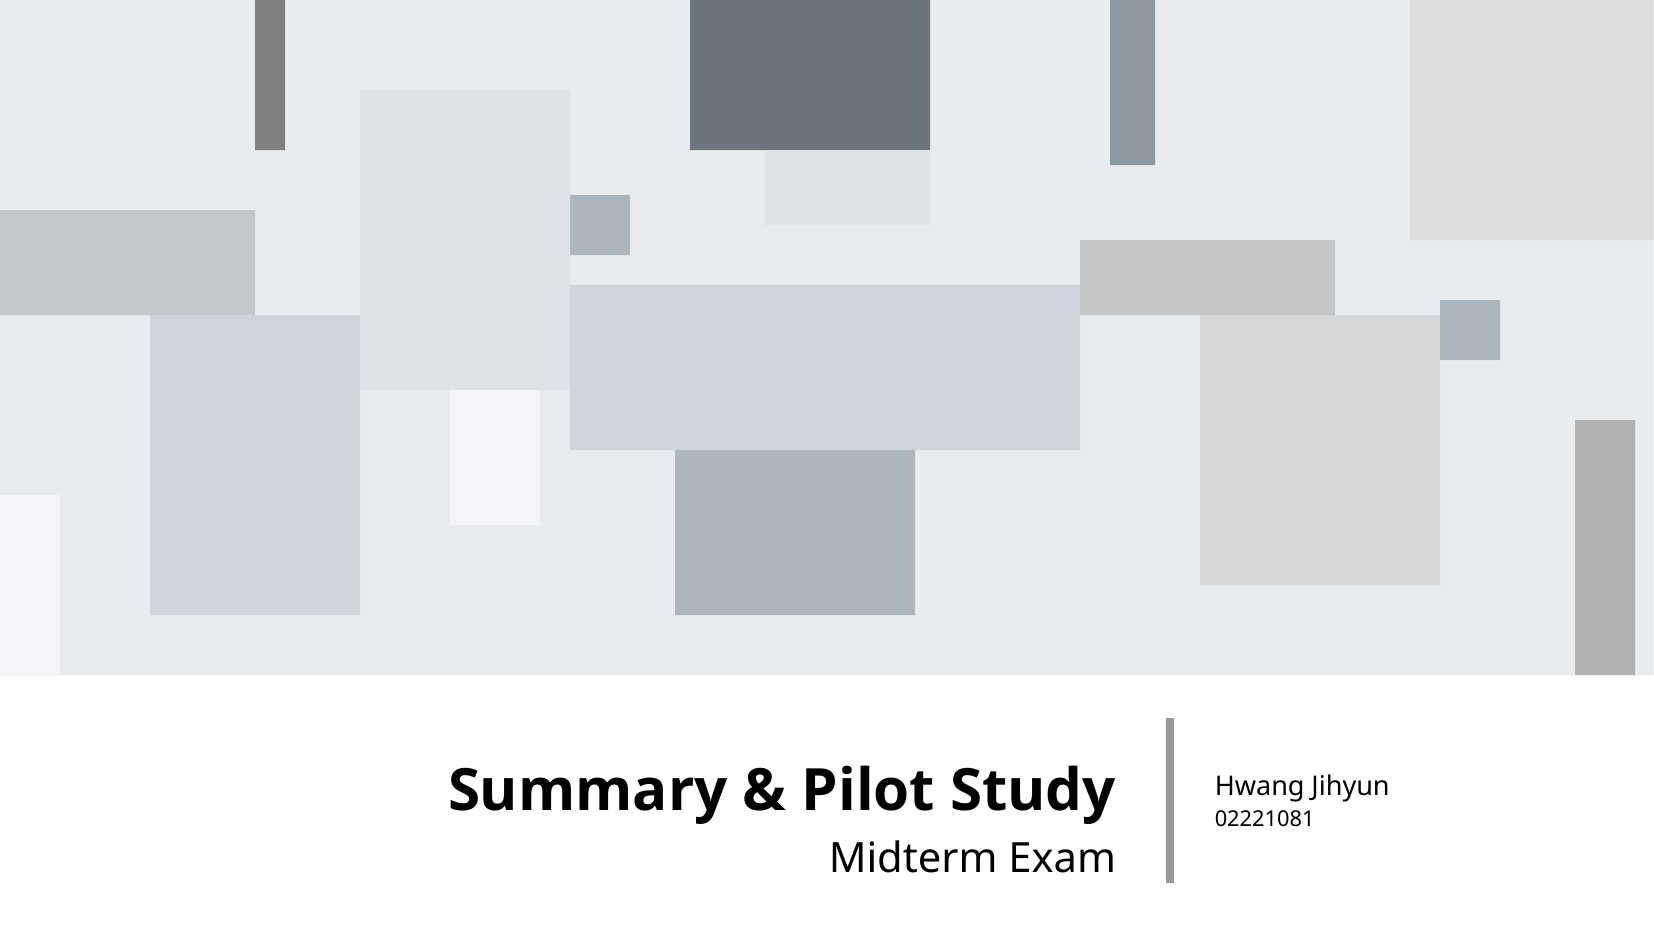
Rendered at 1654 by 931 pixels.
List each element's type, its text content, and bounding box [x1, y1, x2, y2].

text_box Summary & Pilot Study Midterm Exam [225, 740, 1131, 931]
text_box Hwang Jihyun 02221081 [1200, 759, 1591, 841]
